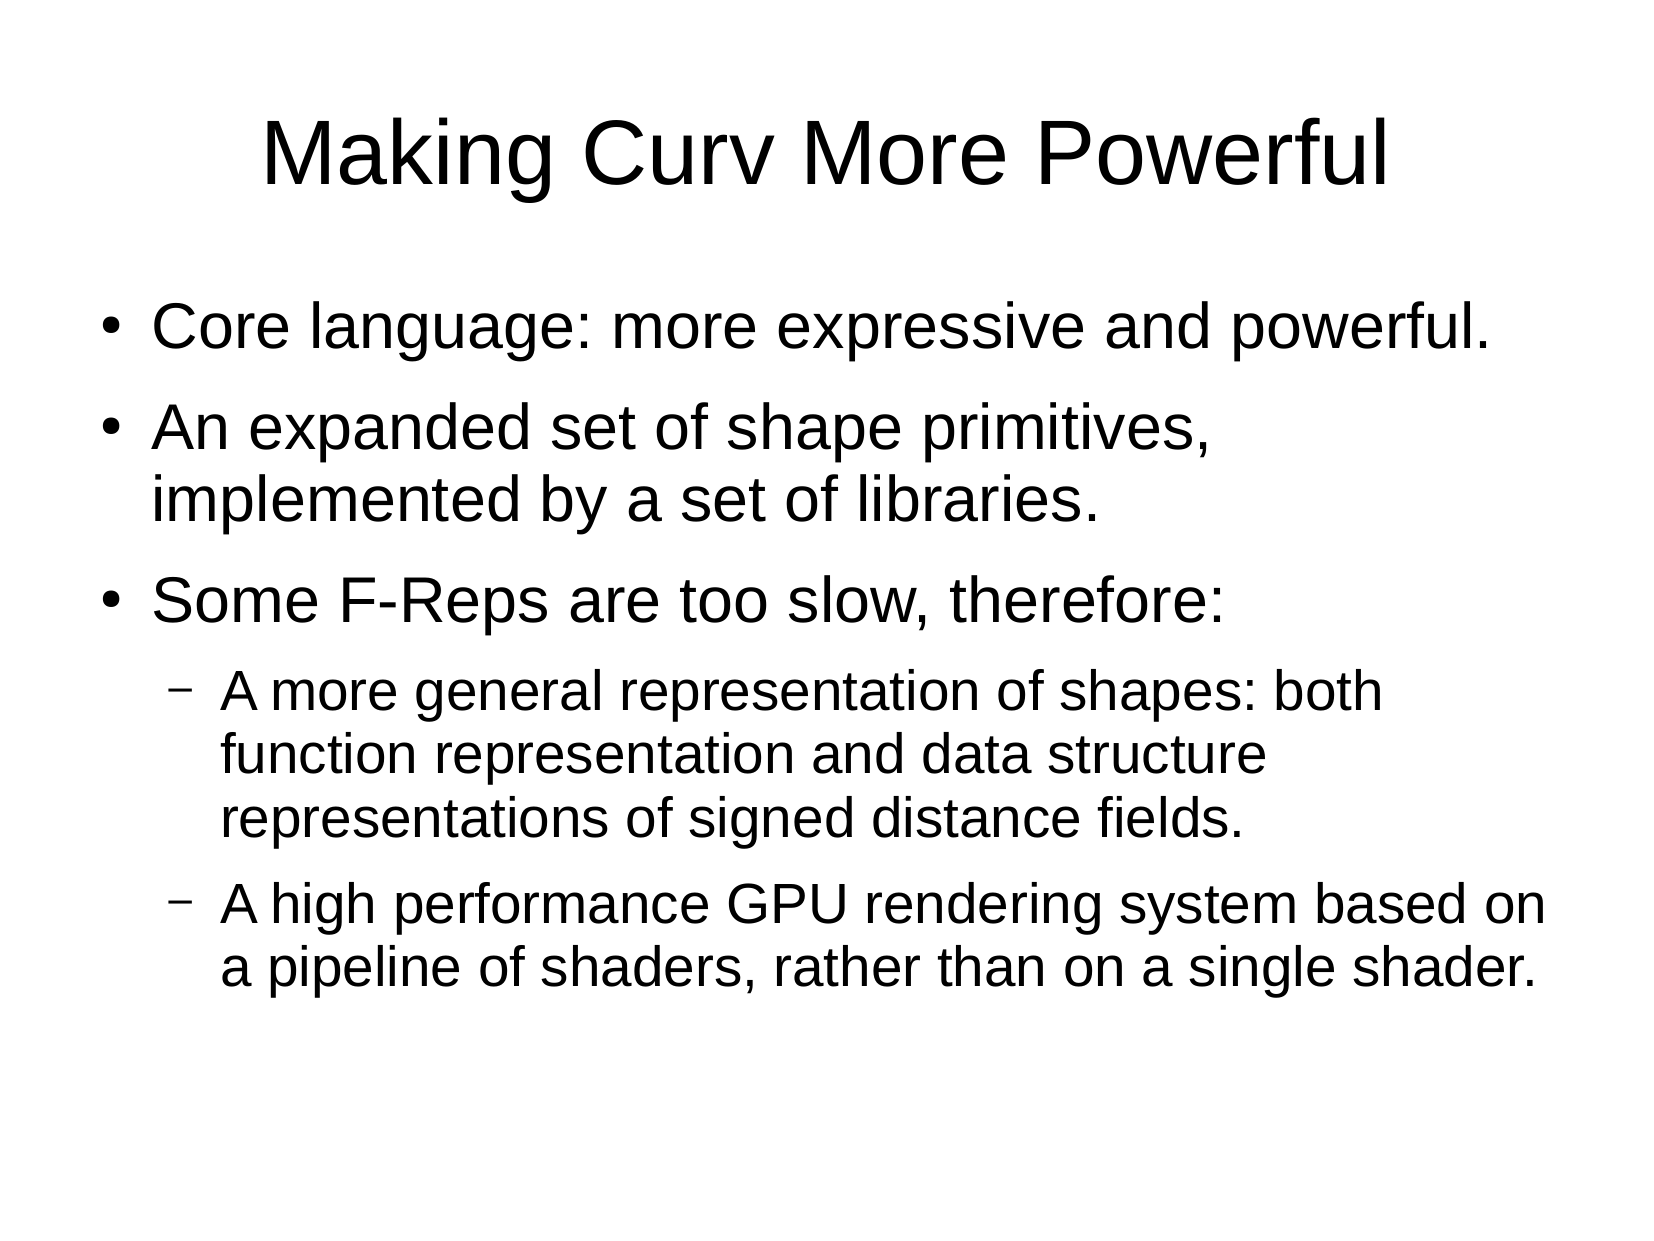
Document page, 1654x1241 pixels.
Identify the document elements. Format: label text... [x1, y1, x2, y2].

title Making Curv More Powerful [82, 49, 1571, 257]
list Core language: more expressive and powerful. An expanded set of shape primitives, implemented by a set of libraries. Some F-Reps are too slow, therefore: A more general representation of shapes: both function representation and data structure representations of signed distance fields. A high performance GPU rendering system based on a pipeline of shaders, rather than on a single shader. [82, 290, 1571, 1010]
